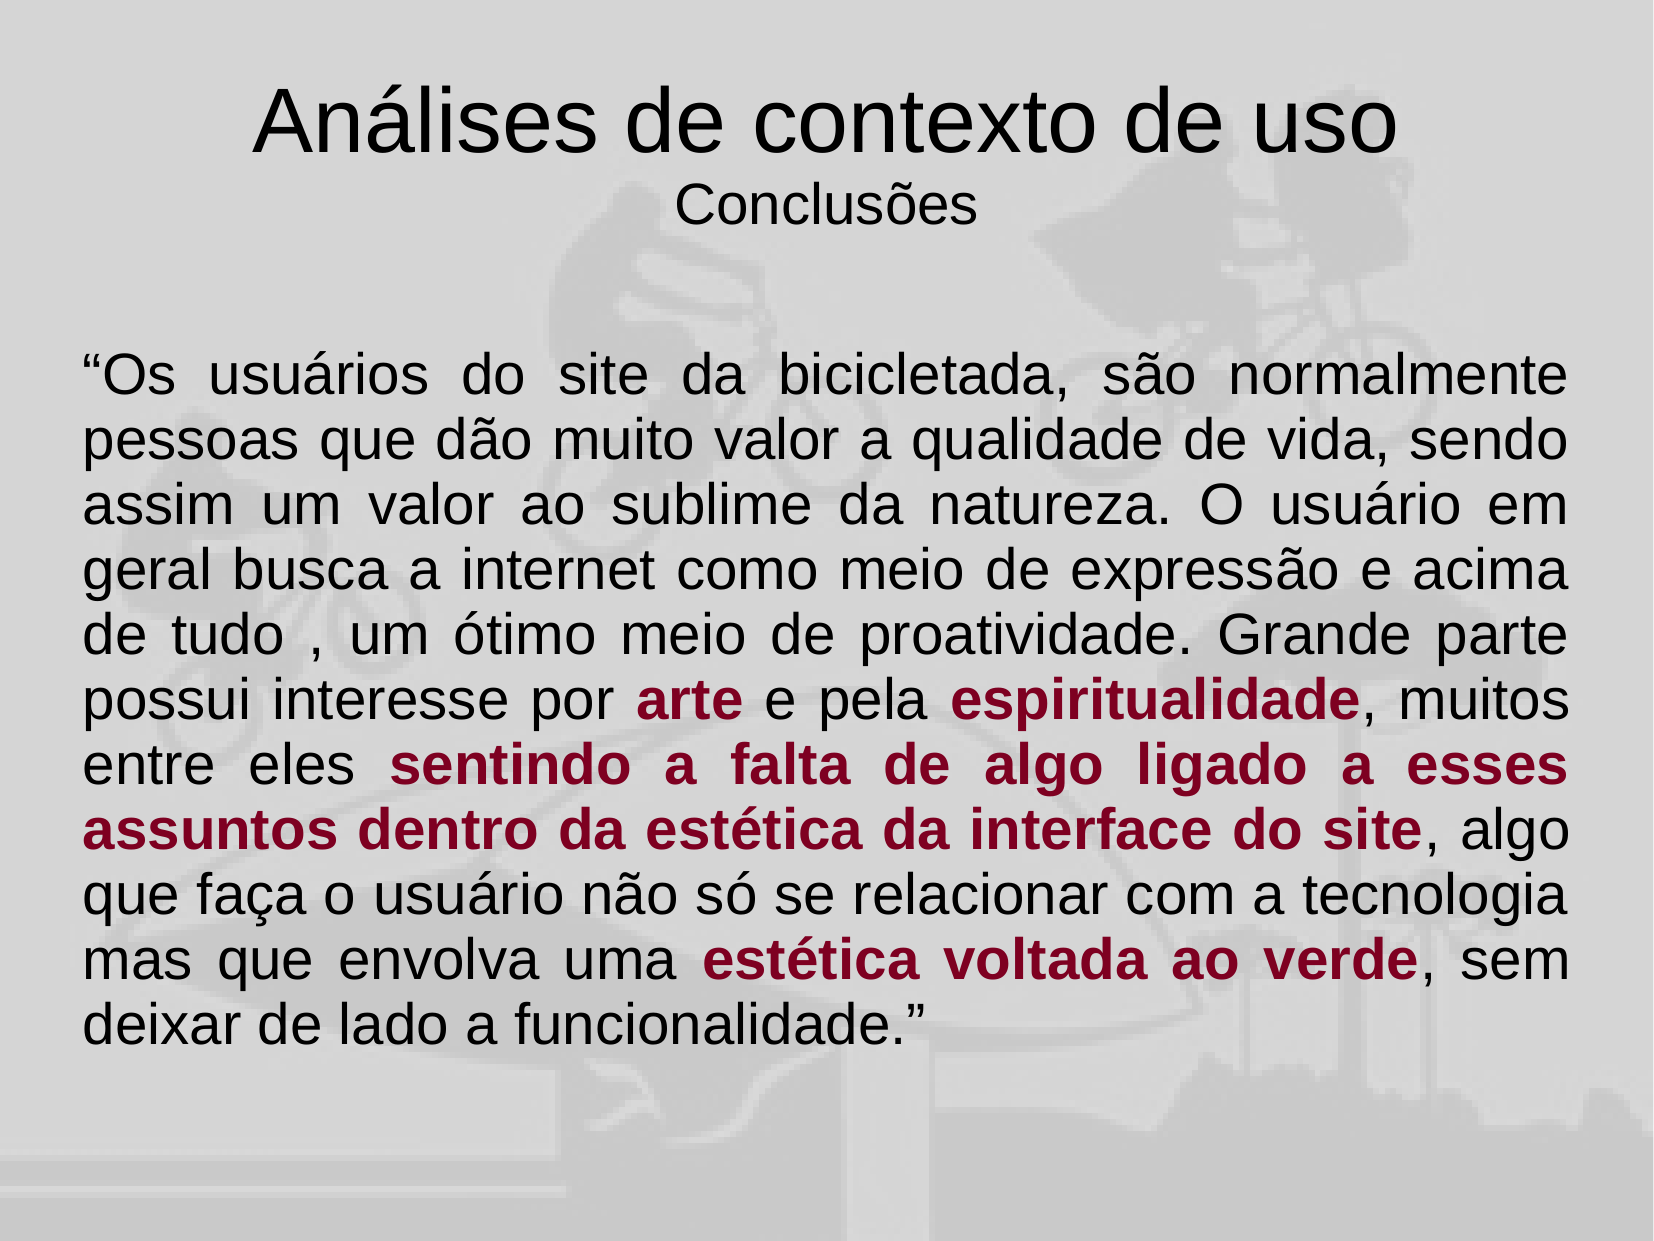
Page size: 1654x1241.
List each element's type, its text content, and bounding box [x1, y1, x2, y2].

subtitle “Os usuários do site da bicicletada, são normalmente pessoas que dão muito valor a qualidade de vida, sendo assim um valor ao sublime da natureza. O usuário em geral busca a internet como meio de expressão e acima de tudo , um ótimo meio de proatividade. Grande parte possui interesse por arte e pela espiritualidade, muitos entre eles sentindo a falta de algo ligado a esses assuntos dentro da estética da interface do site, algo que faça o usuário não só se relacionar com a tecnologia mas que envolva uma estética voltada ao verde, sem deixar de lado a funcionalidade.” [82, 297, 1571, 1102]
picture [0, 0, 1654, 1241]
title Análises de contexto de uso Conclusões [82, 49, 1571, 257]
